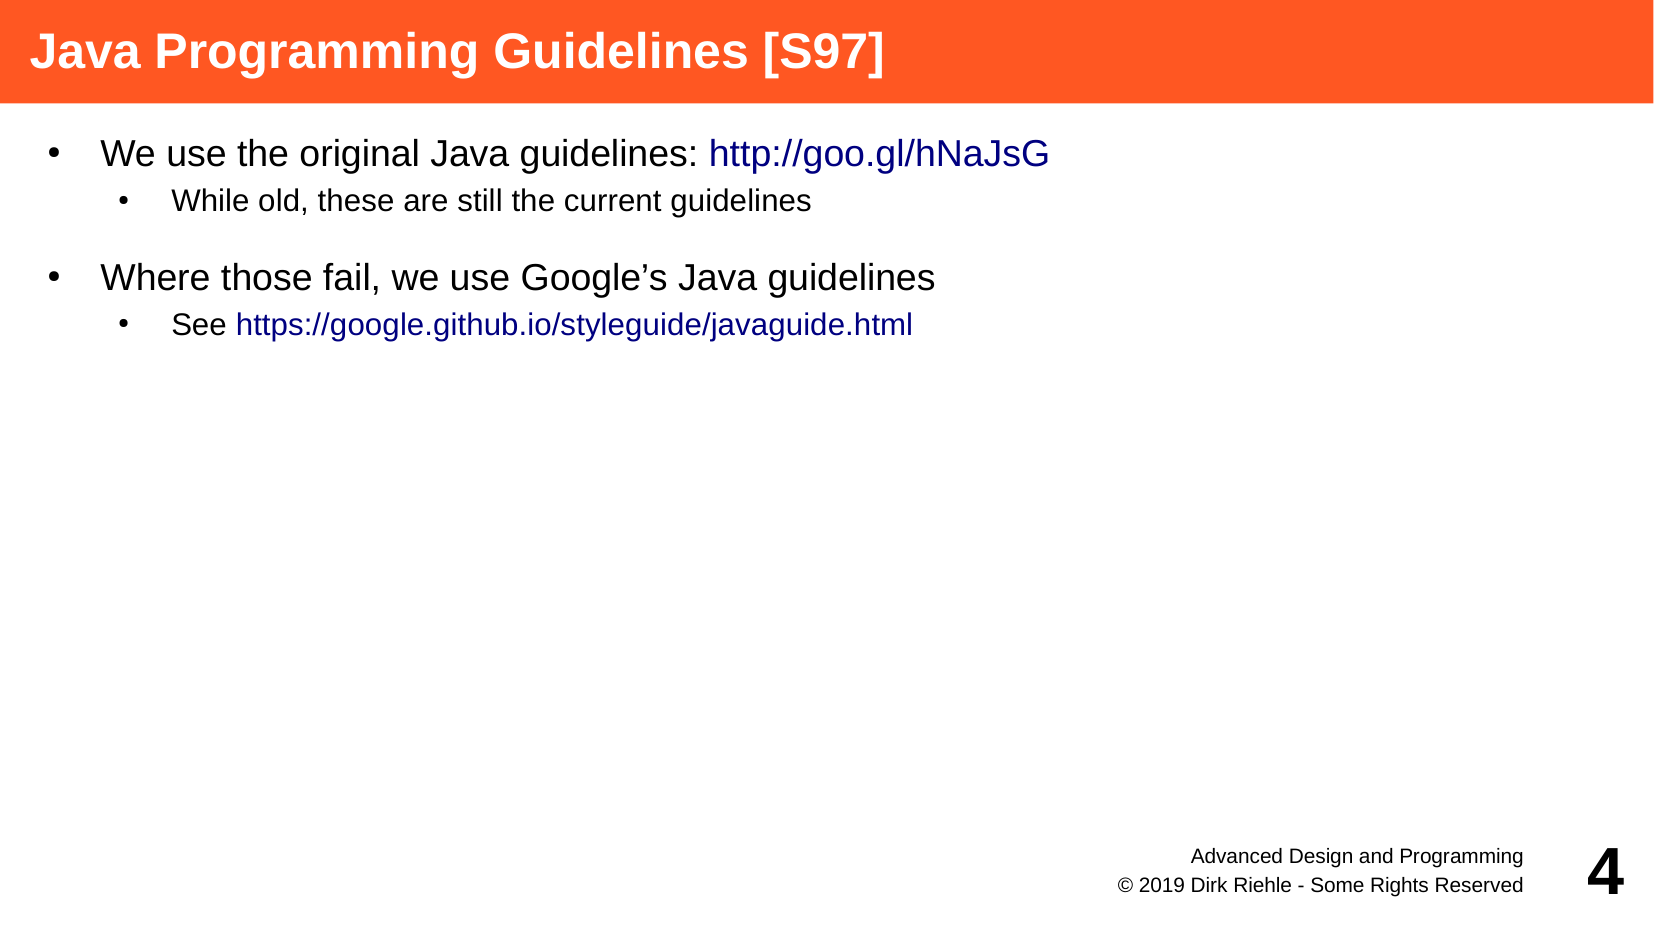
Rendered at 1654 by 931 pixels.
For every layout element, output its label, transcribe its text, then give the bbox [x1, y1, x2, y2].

list We use the original Java guidelines: http://goo.gl/hNaJsG While old, these are still the current guidelines Where those fail, we use Google’s Java guidelines See https://google.github.io/styleguide/javaguide.html [29, 132, 1625, 813]
title Java Programming Guidelines [S97] [0, 0, 1654, 104]
